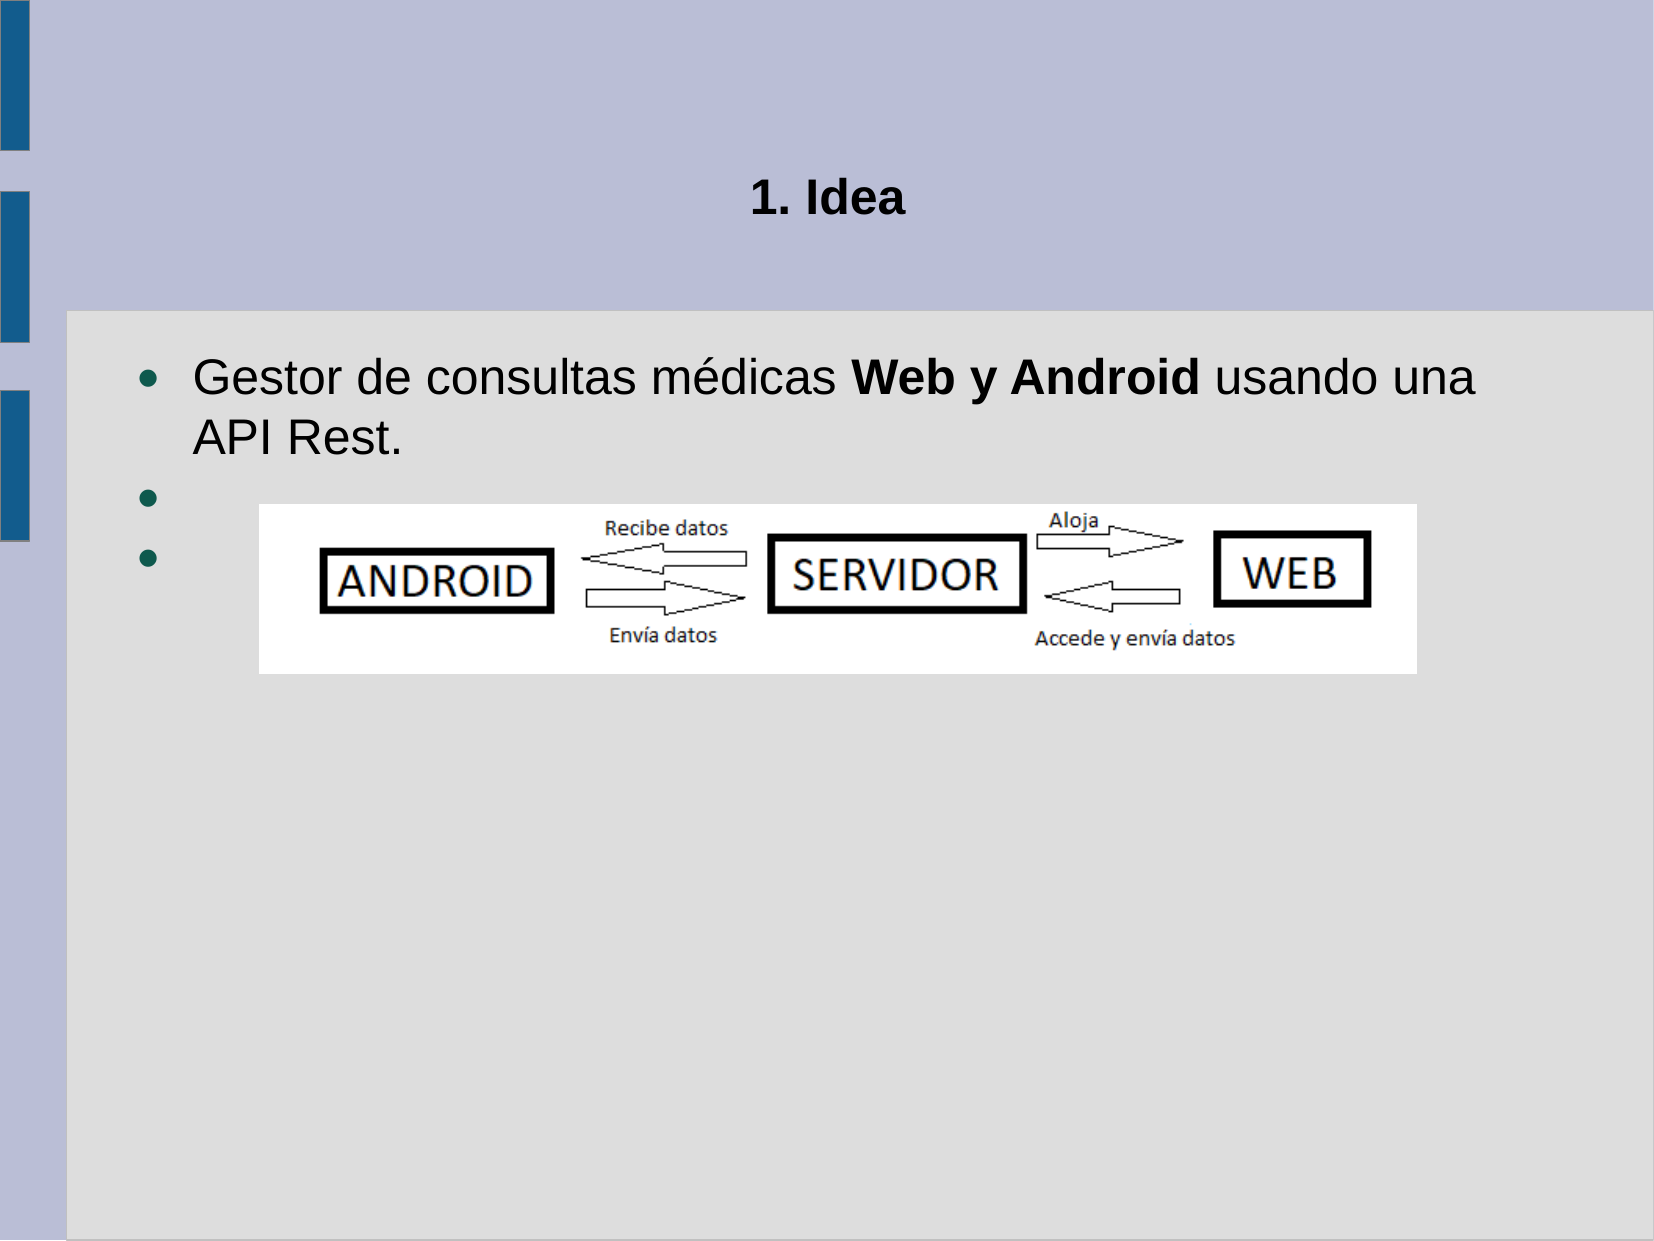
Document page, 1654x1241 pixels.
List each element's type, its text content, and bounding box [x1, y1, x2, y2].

text_box 1. Idea [121, 91, 1534, 299]
text_box Gestor de consultas médicas Web y Android usando una API Rest. [121, 344, 1534, 638]
picture [259, 504, 1417, 674]
